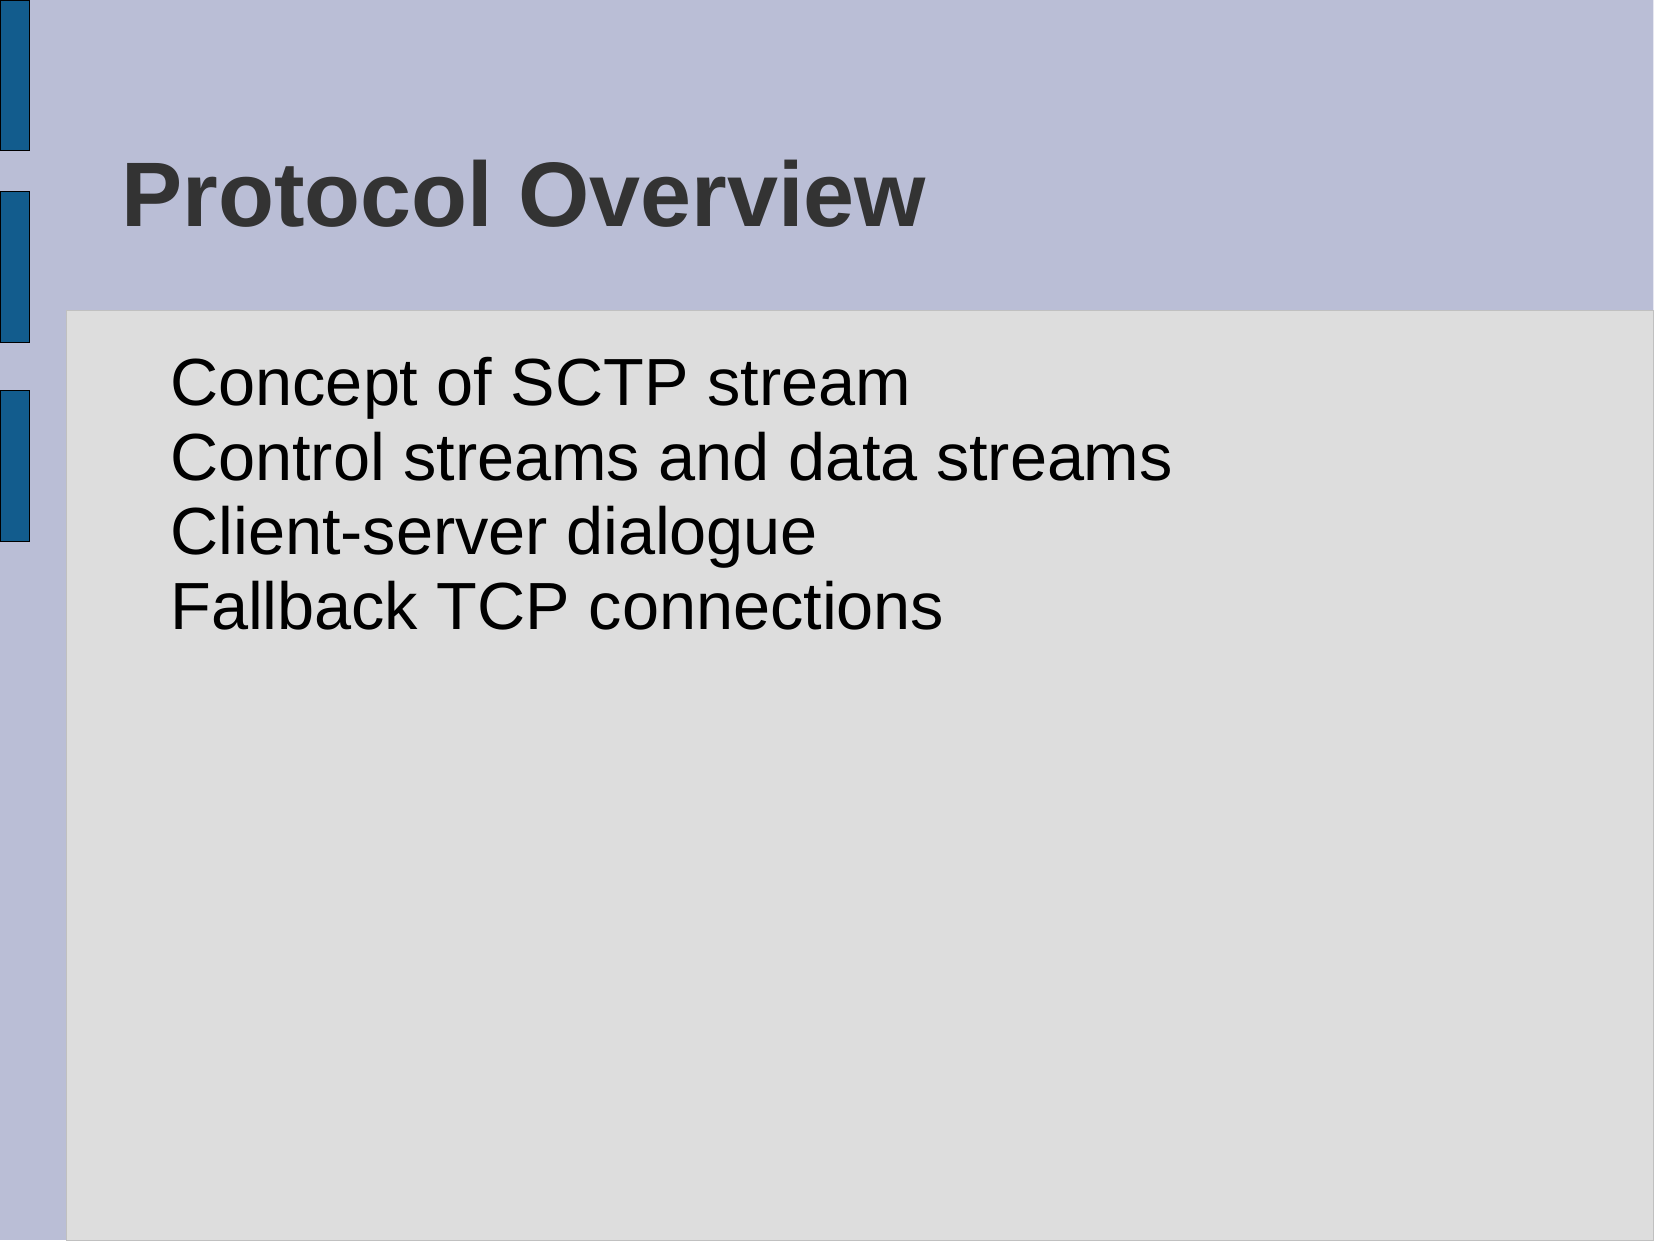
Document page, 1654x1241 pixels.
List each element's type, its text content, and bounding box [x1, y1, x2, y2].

list Concept of SCTP stream Control streams and data streams Client-server dialogue Fallback TCP connections [152, 344, 1534, 1127]
title Protocol Overview [121, 91, 1534, 299]
